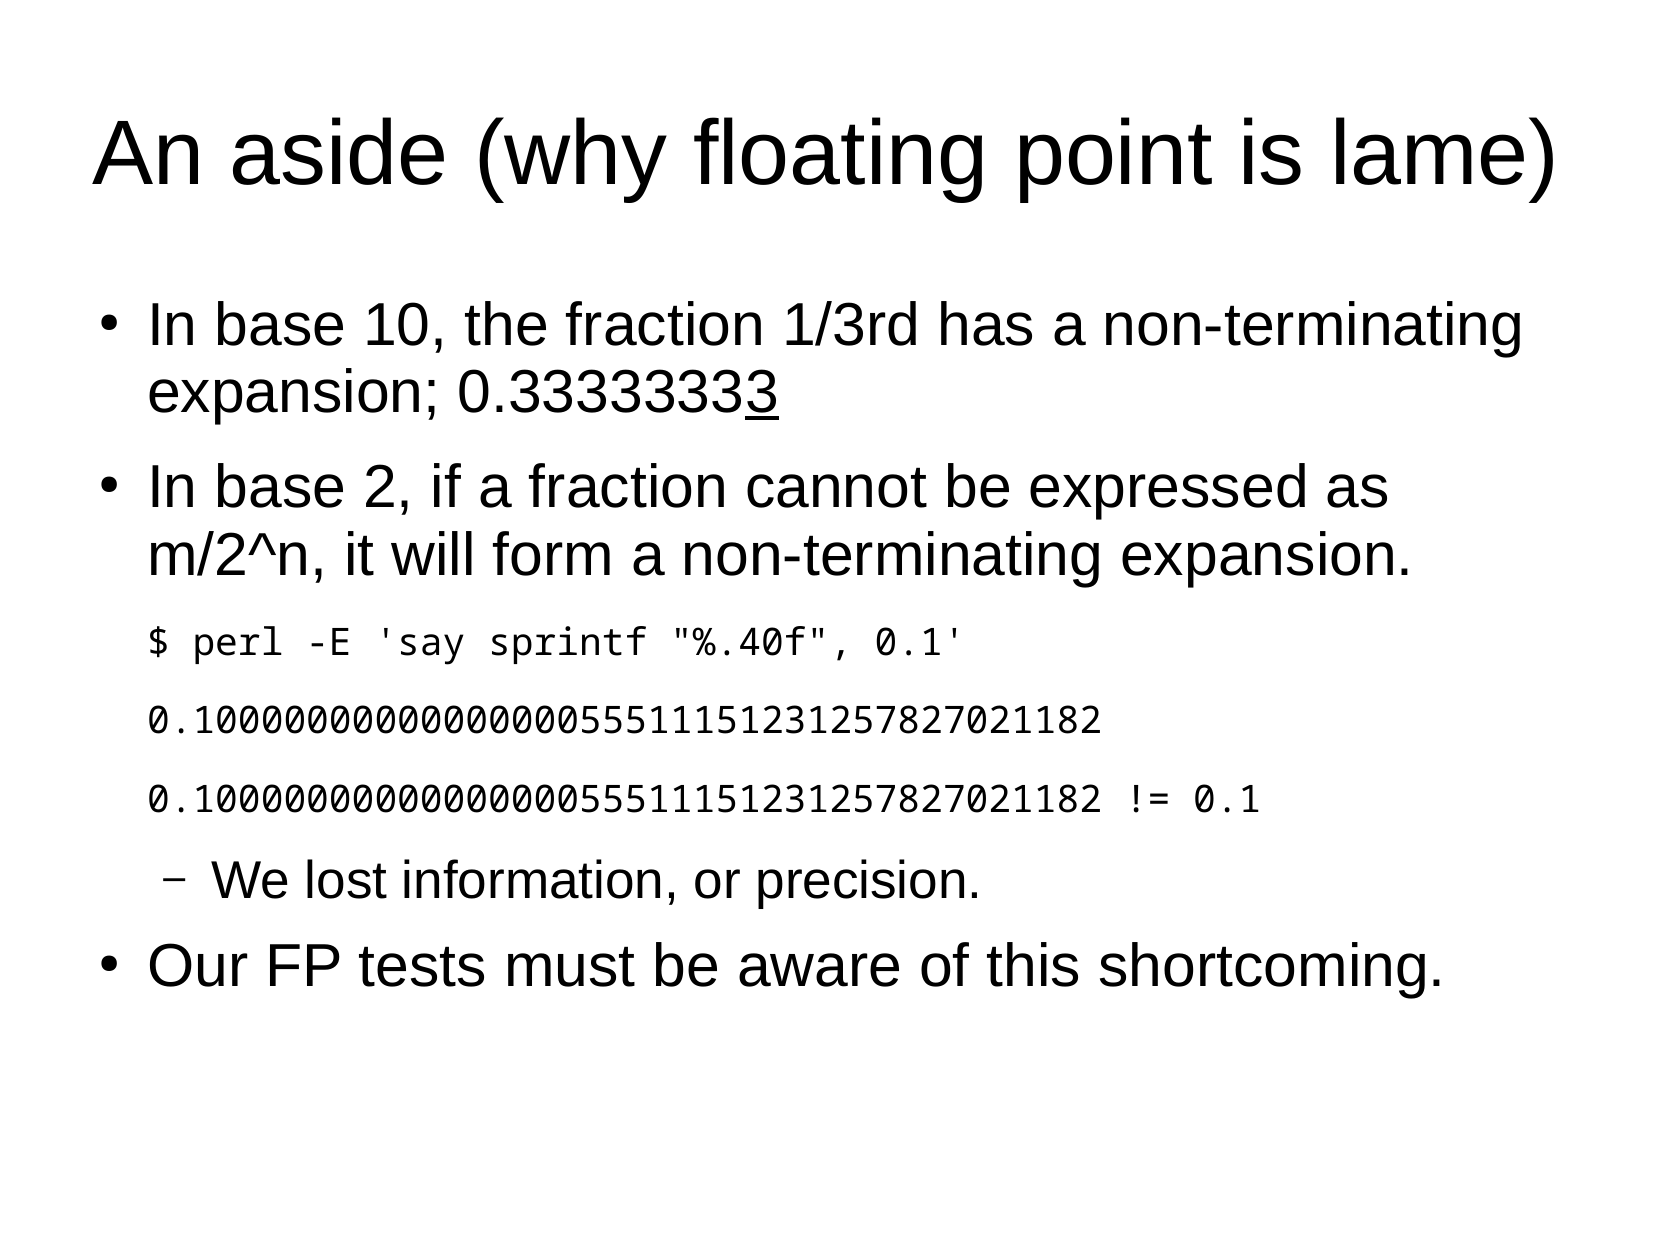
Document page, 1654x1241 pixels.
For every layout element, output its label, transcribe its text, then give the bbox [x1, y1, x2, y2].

title An aside (why floating point is lame) [82, 49, 1571, 257]
list In base 10, the fraction 1/3rd has a non-terminating expansion; 0.33333333 In base 2, if a fraction cannot be expressed as m/2^n, it will form a non-terminating expansion. $ perl -E 'say sprintf "%.40f", 0.1' 0.1000000000000000055511151231257827021182 0.1000000000000000055511151231257827021182 != 0.1 We lost information, or precision. Our FP tests must be aware of this shortcoming. [82, 290, 1571, 1010]
